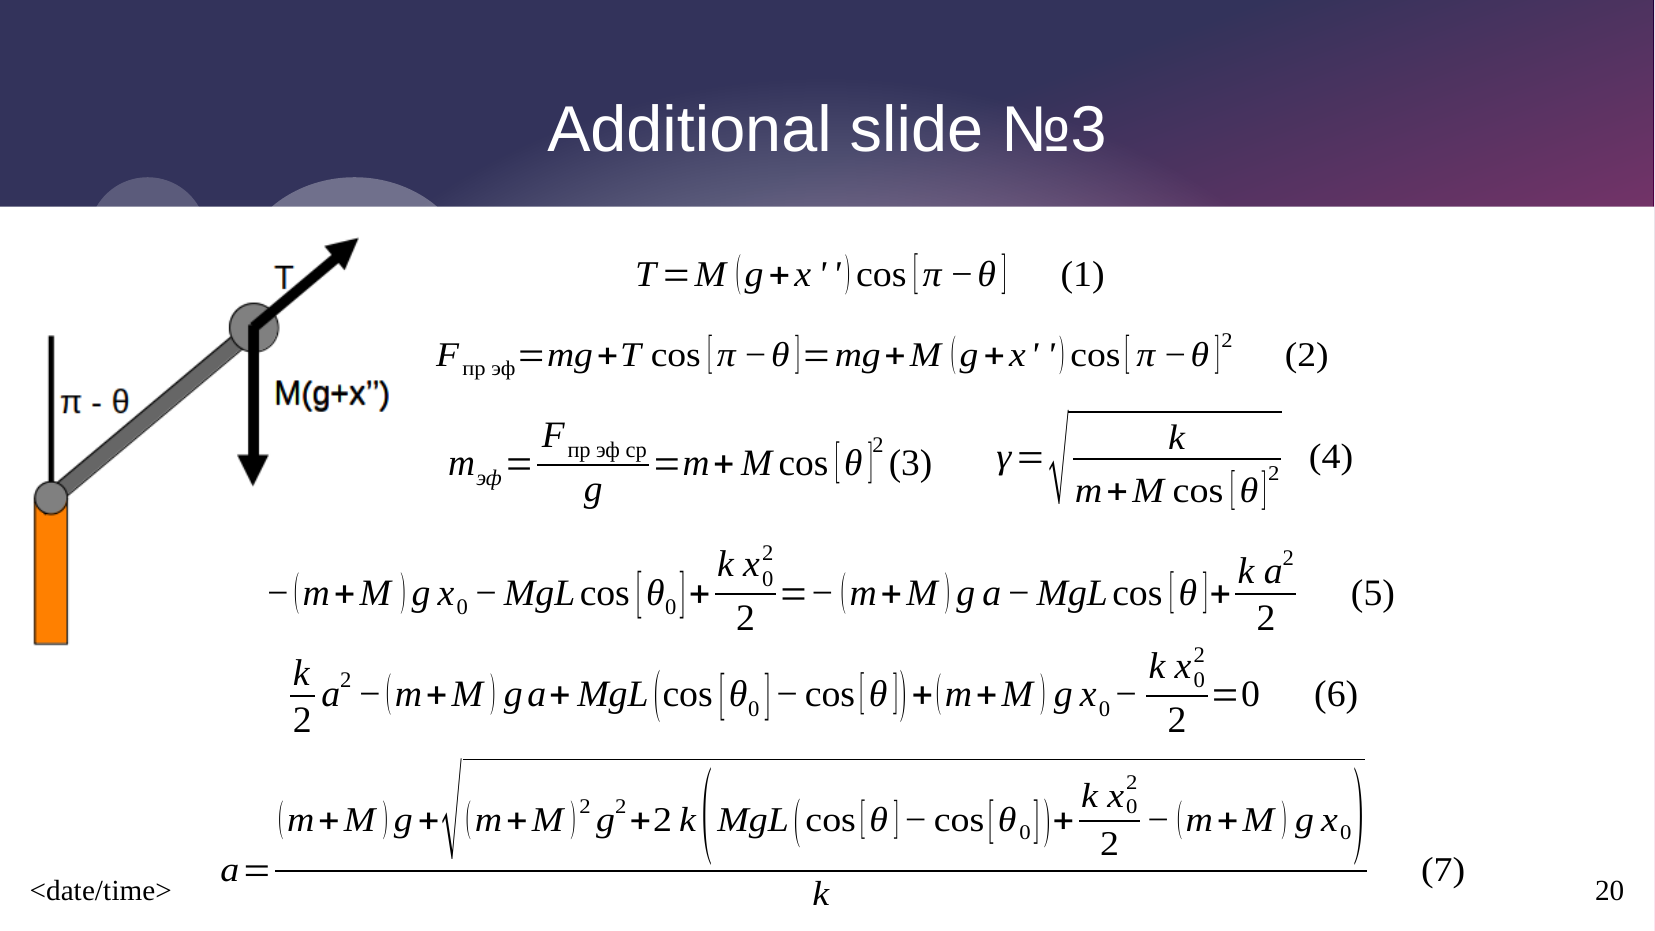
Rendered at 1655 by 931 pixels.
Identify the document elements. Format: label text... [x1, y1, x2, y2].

chart [210, 757, 1476, 912]
chart [438, 415, 942, 509]
chart [424, 327, 1339, 380]
chart [986, 409, 1363, 512]
picture [8, 210, 408, 659]
text_box Additional slide №3 [88, 44, 1566, 207]
chart [255, 539, 1405, 639]
chart [625, 252, 1115, 298]
chart [278, 641, 1368, 741]
